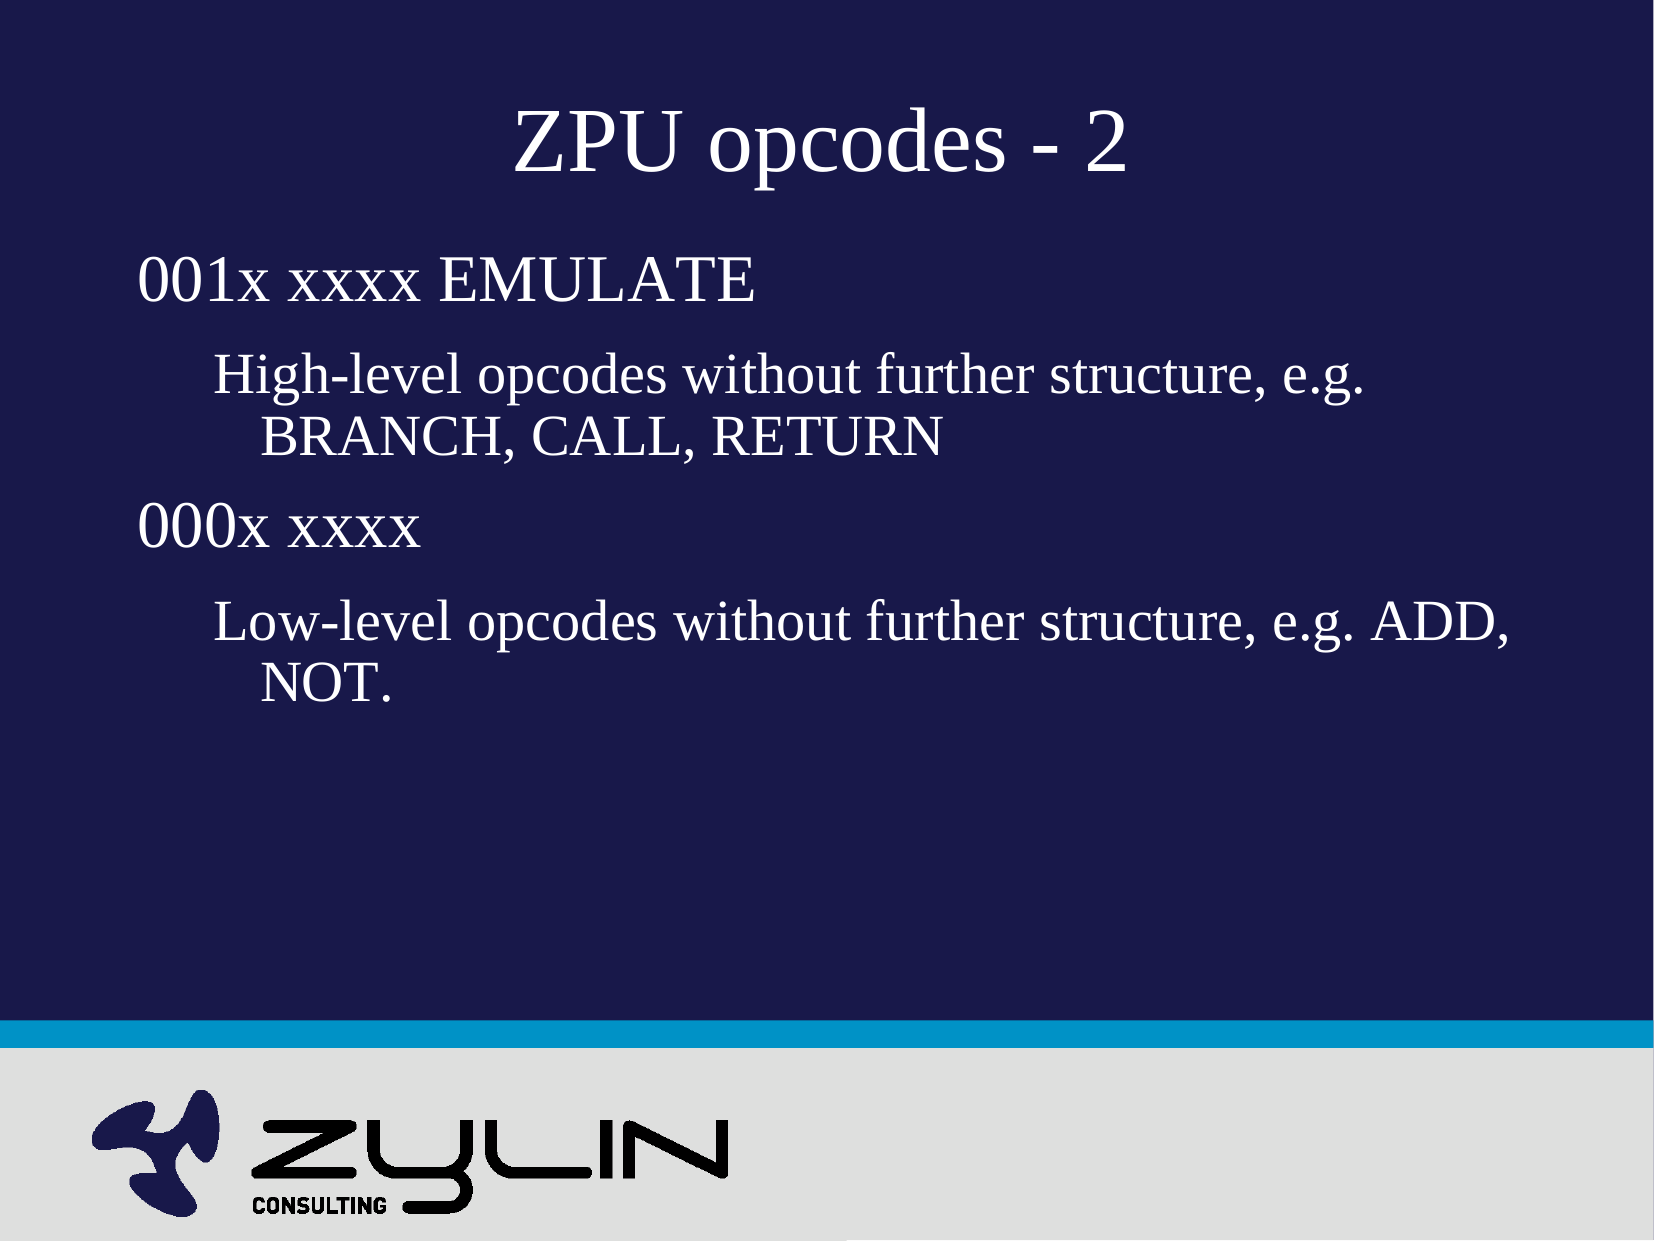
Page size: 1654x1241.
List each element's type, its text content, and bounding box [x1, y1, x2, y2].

picture [0, 1049, 812, 1241]
text_box [0, 1020, 1654, 1241]
list 001x xxxx EMULATE High-level opcodes without further structure, e.g. BRANCH, CALL, RETURN 000x xxxx Low-level opcodes without further structure, e.g. ADD, NOT. [120, 245, 1533, 1004]
title ZPU opcodes - 2 [117, 79, 1526, 206]
